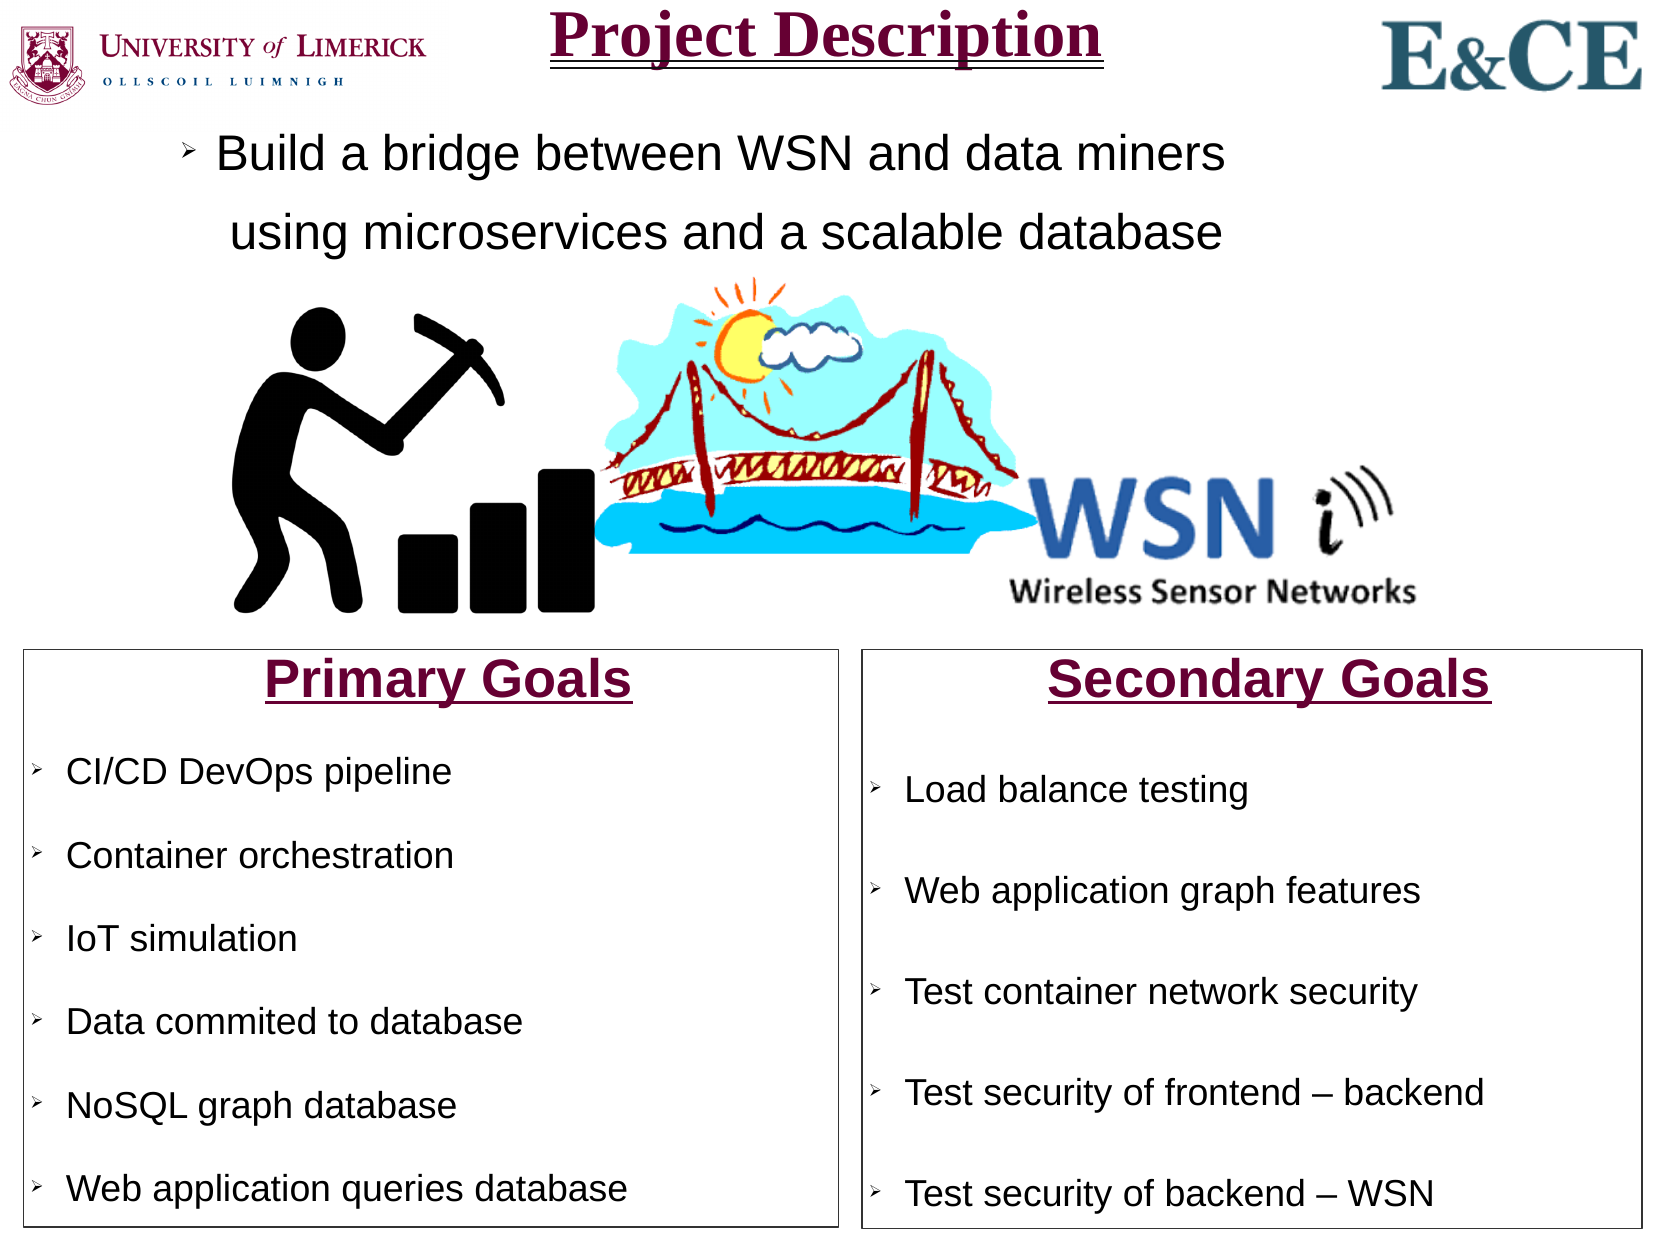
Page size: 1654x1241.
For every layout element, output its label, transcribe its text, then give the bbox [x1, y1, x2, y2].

text_box Build a bridge between WSN and data miners using microservices and a scalable database [165, 118, 1654, 427]
text_box Primary Goals CI/CD DevOps pipeline Container orchestration IoT simulation Data commited to database NoSQL graph database Web application queries database [23, 649, 839, 1228]
picture [173, 244, 1419, 697]
picture [0, 0, 449, 132]
picture [1370, 0, 1649, 107]
text_box Secondary Goals Load balance testing Web application graph features Test container network security Test security of frontend – backend Test security of backend – WSN [862, 649, 1642, 1229]
title Project Description [82, 0, 1571, 93]
